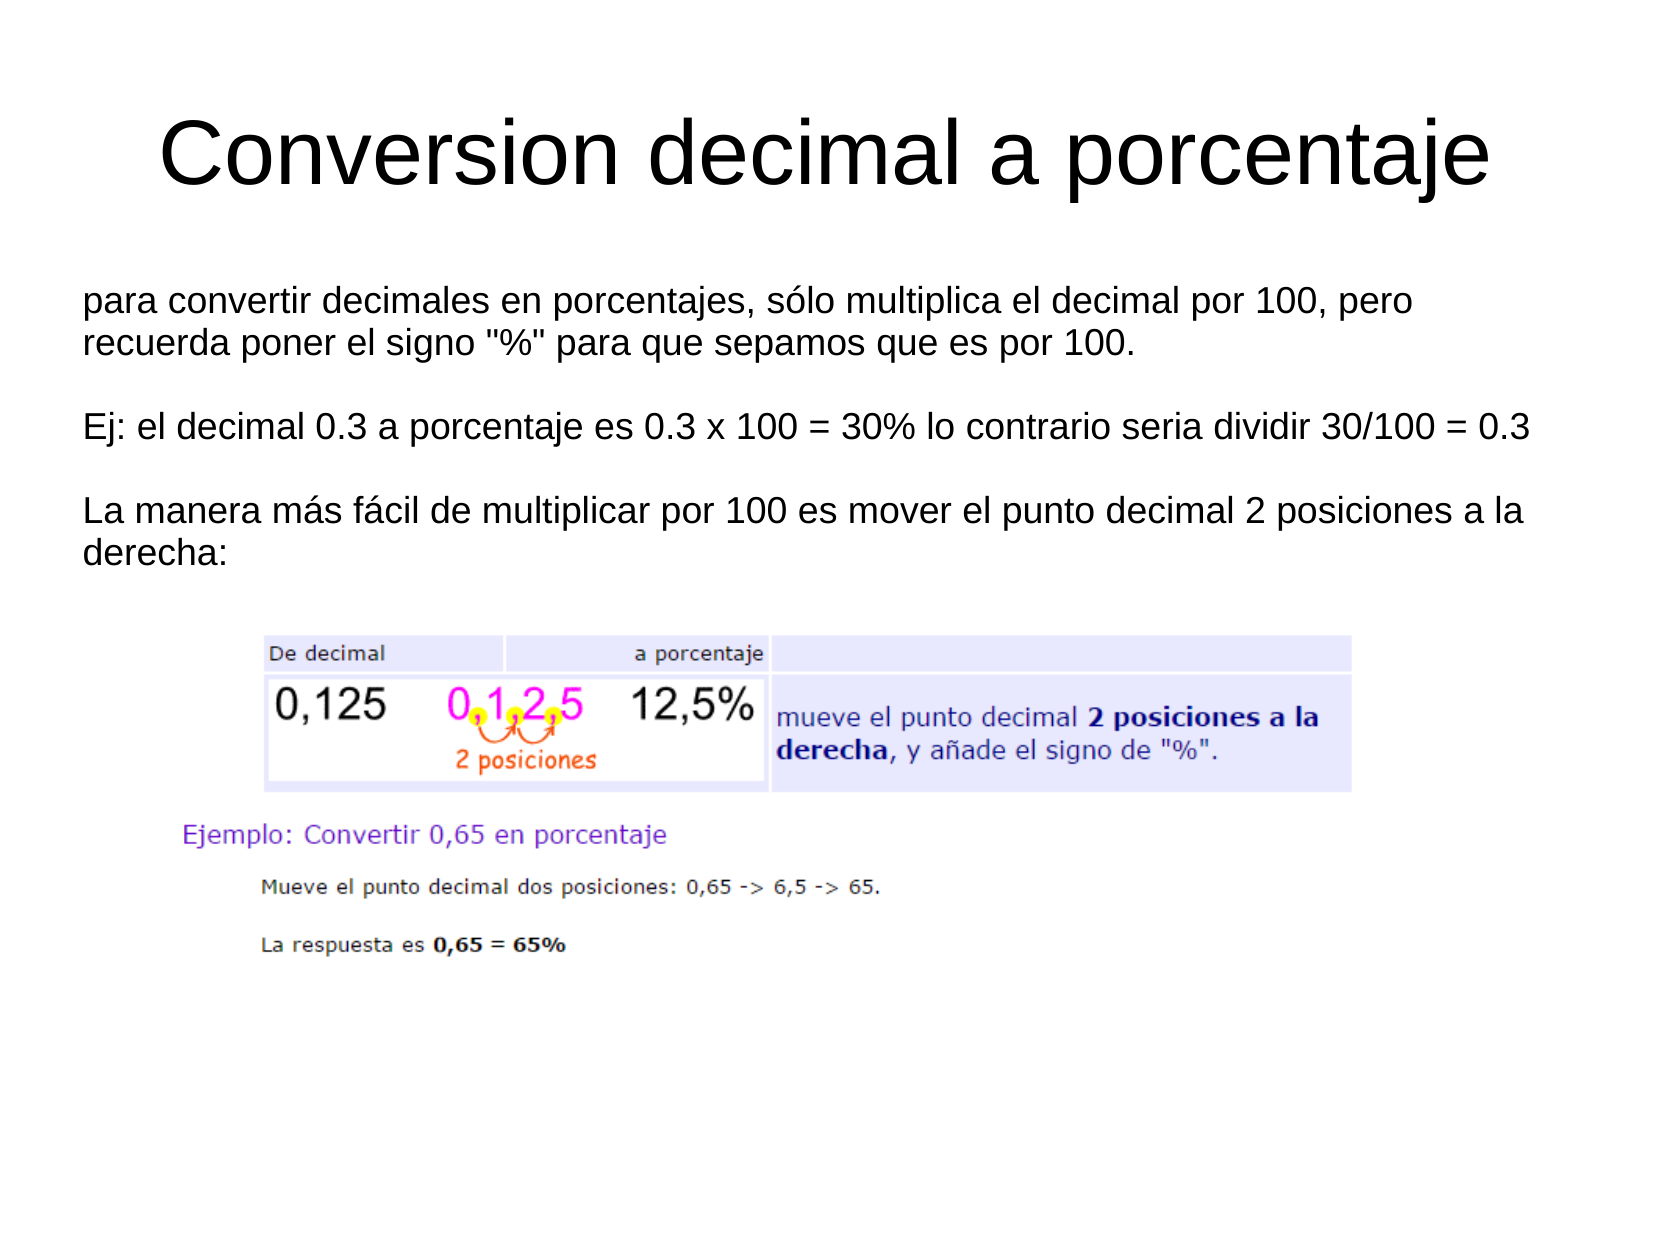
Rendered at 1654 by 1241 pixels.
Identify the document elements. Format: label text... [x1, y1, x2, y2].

picture [158, 620, 1388, 985]
subtitle para convertir decimales en porcentajes, sólo multiplica el decimal por 100, pero recuerda poner el signo "%" para que sepamos que es por 100. Ej: el decimal 0.3 a porcentaje es 0.3 x 100 = 30% lo contrario seria dividir 30/100 = 0.3 La manera más fácil de multiplicar por 100 es mover el punto decimal 2 posiciones a la derecha: [82, 278, 1571, 1120]
title Conversion decimal a porcentaje [82, 49, 1571, 257]
